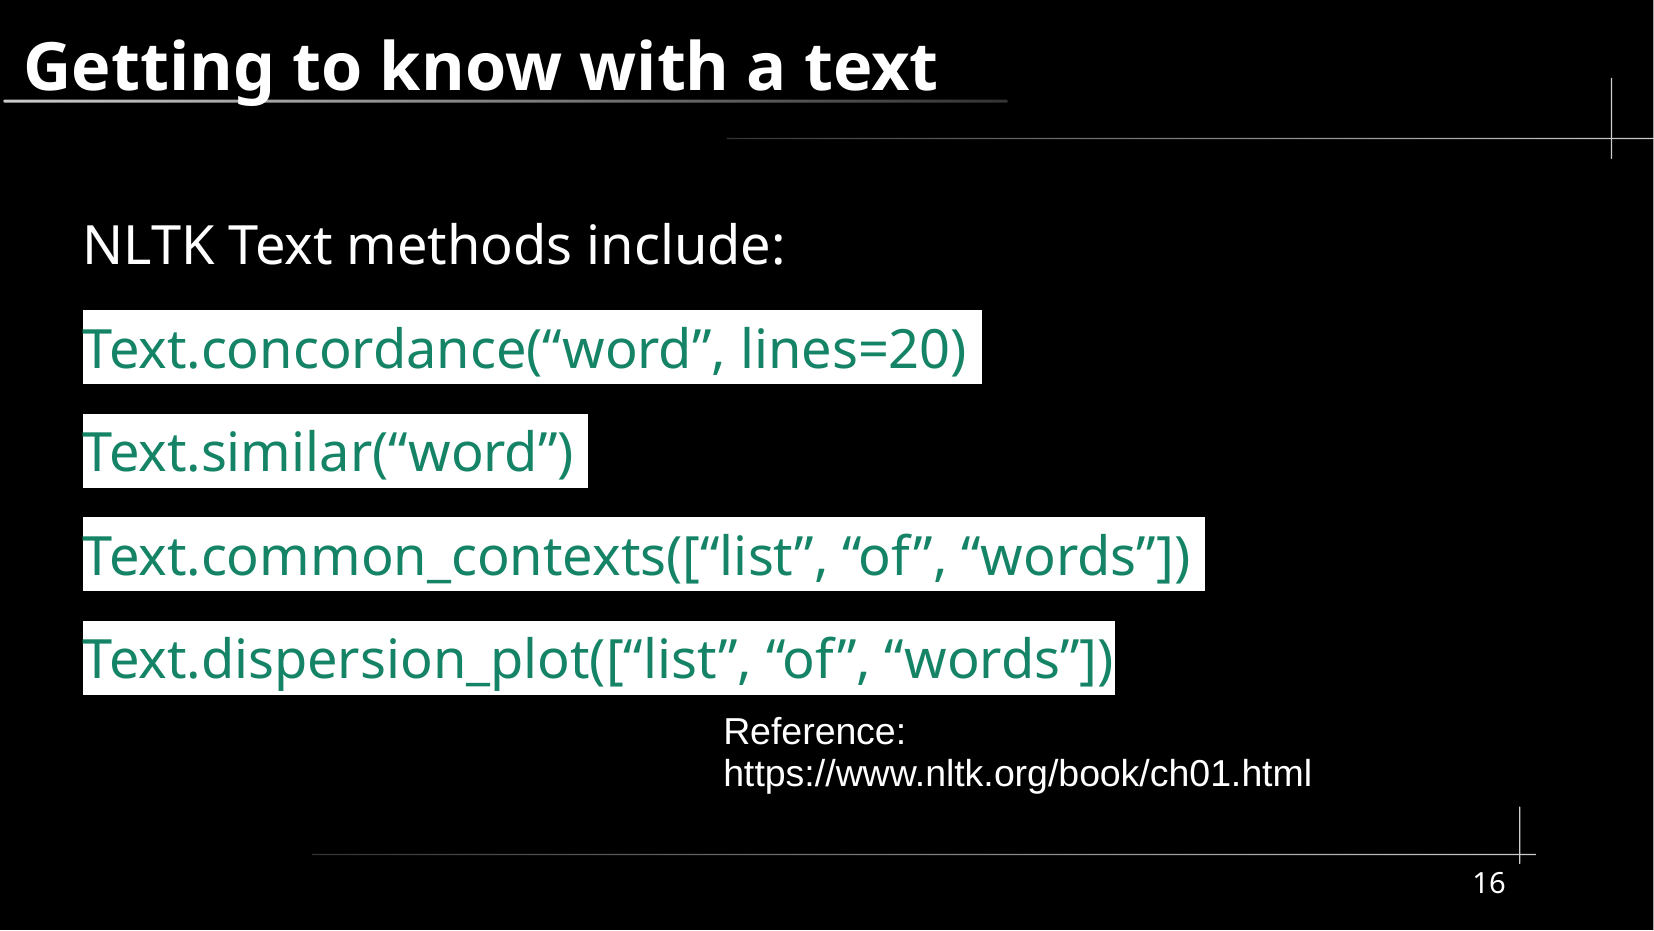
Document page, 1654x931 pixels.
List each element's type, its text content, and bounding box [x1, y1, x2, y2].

title Getting to know with a text [23, 11, 1589, 119]
text_box Reference: https://www.nltk.org/book/ch01.html [708, 703, 1506, 886]
list NLTK Text methods include: Text.concordance(“word”, lines=20) Text.similar(“word”) Text.common_contexts([“list”, “of”, “words”]) Text.dispersion_plot([“list”, “of”, “words”]) [82, 206, 1571, 827]
